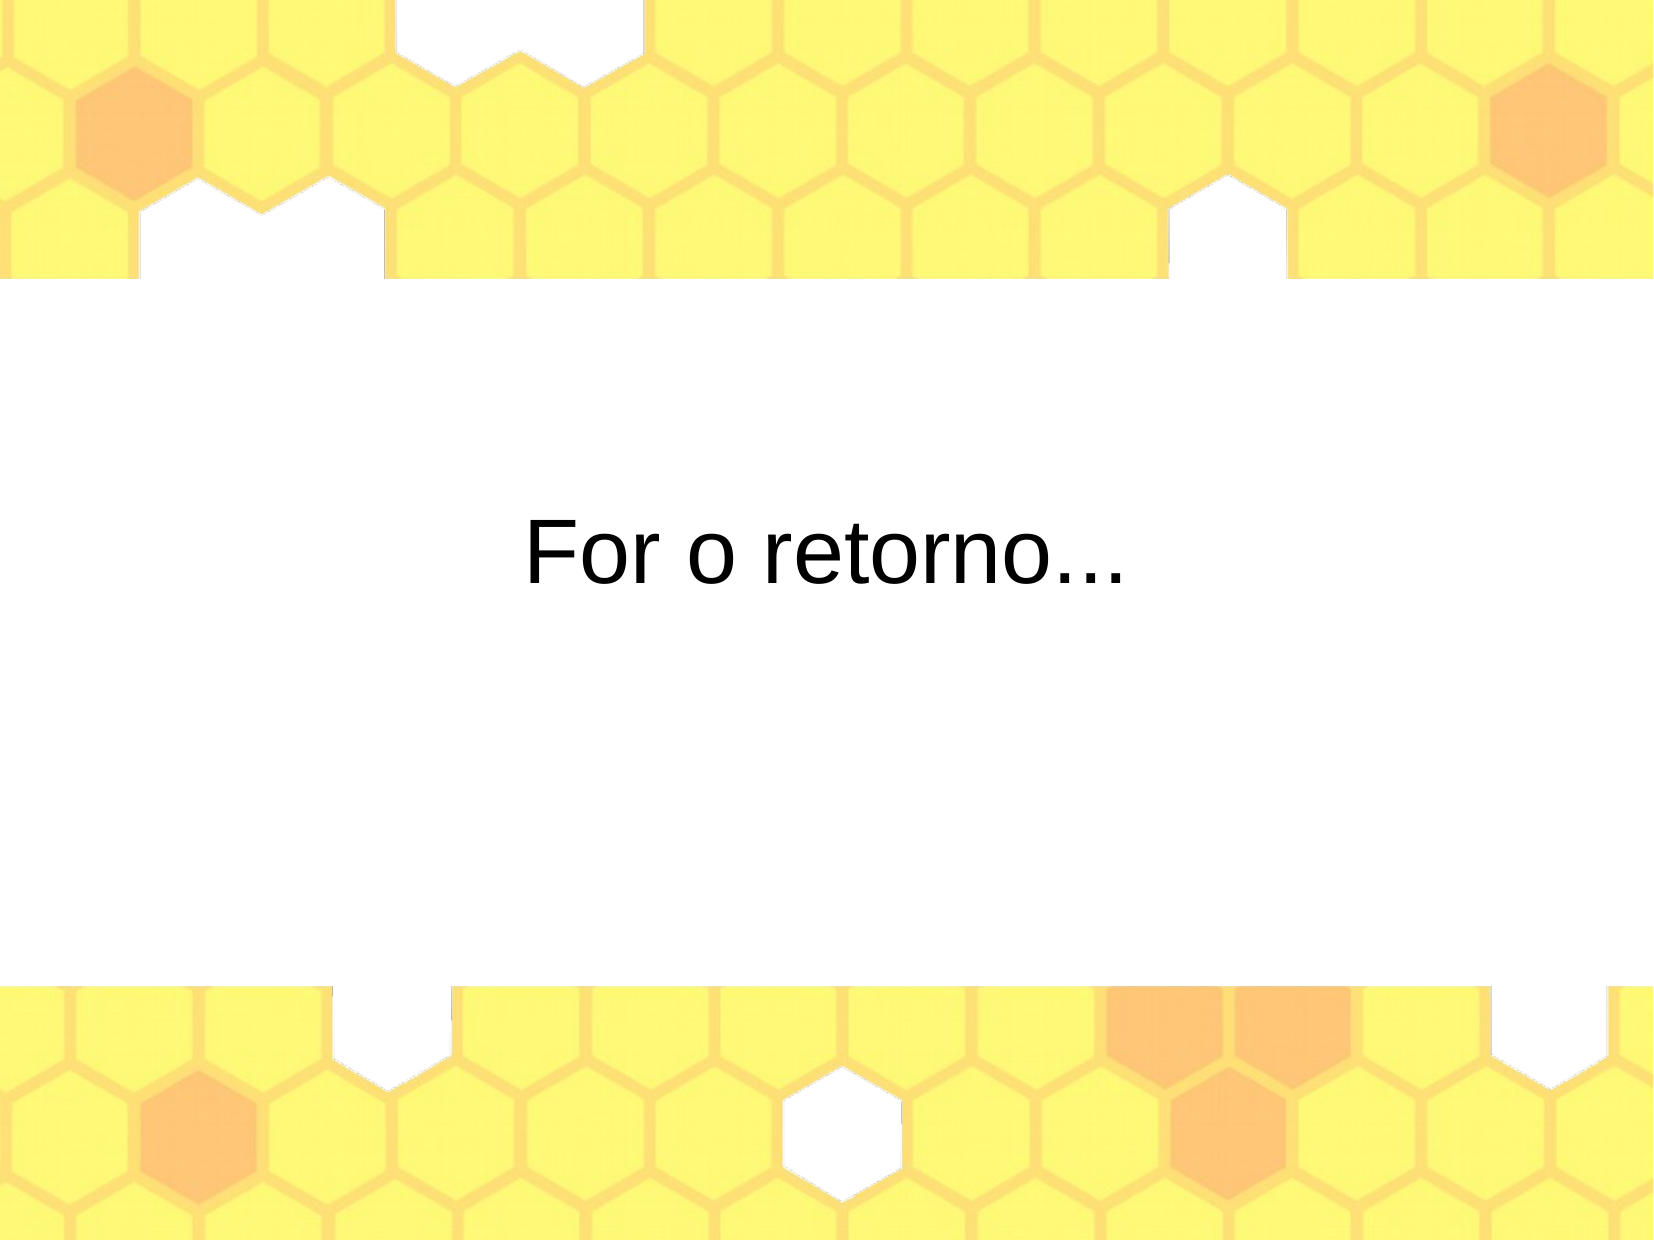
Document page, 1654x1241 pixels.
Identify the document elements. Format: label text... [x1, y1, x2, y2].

title For o retorno... [82, 418, 1571, 686]
picture [0, 986, 1654, 1240]
picture [0, 0, 1654, 279]
